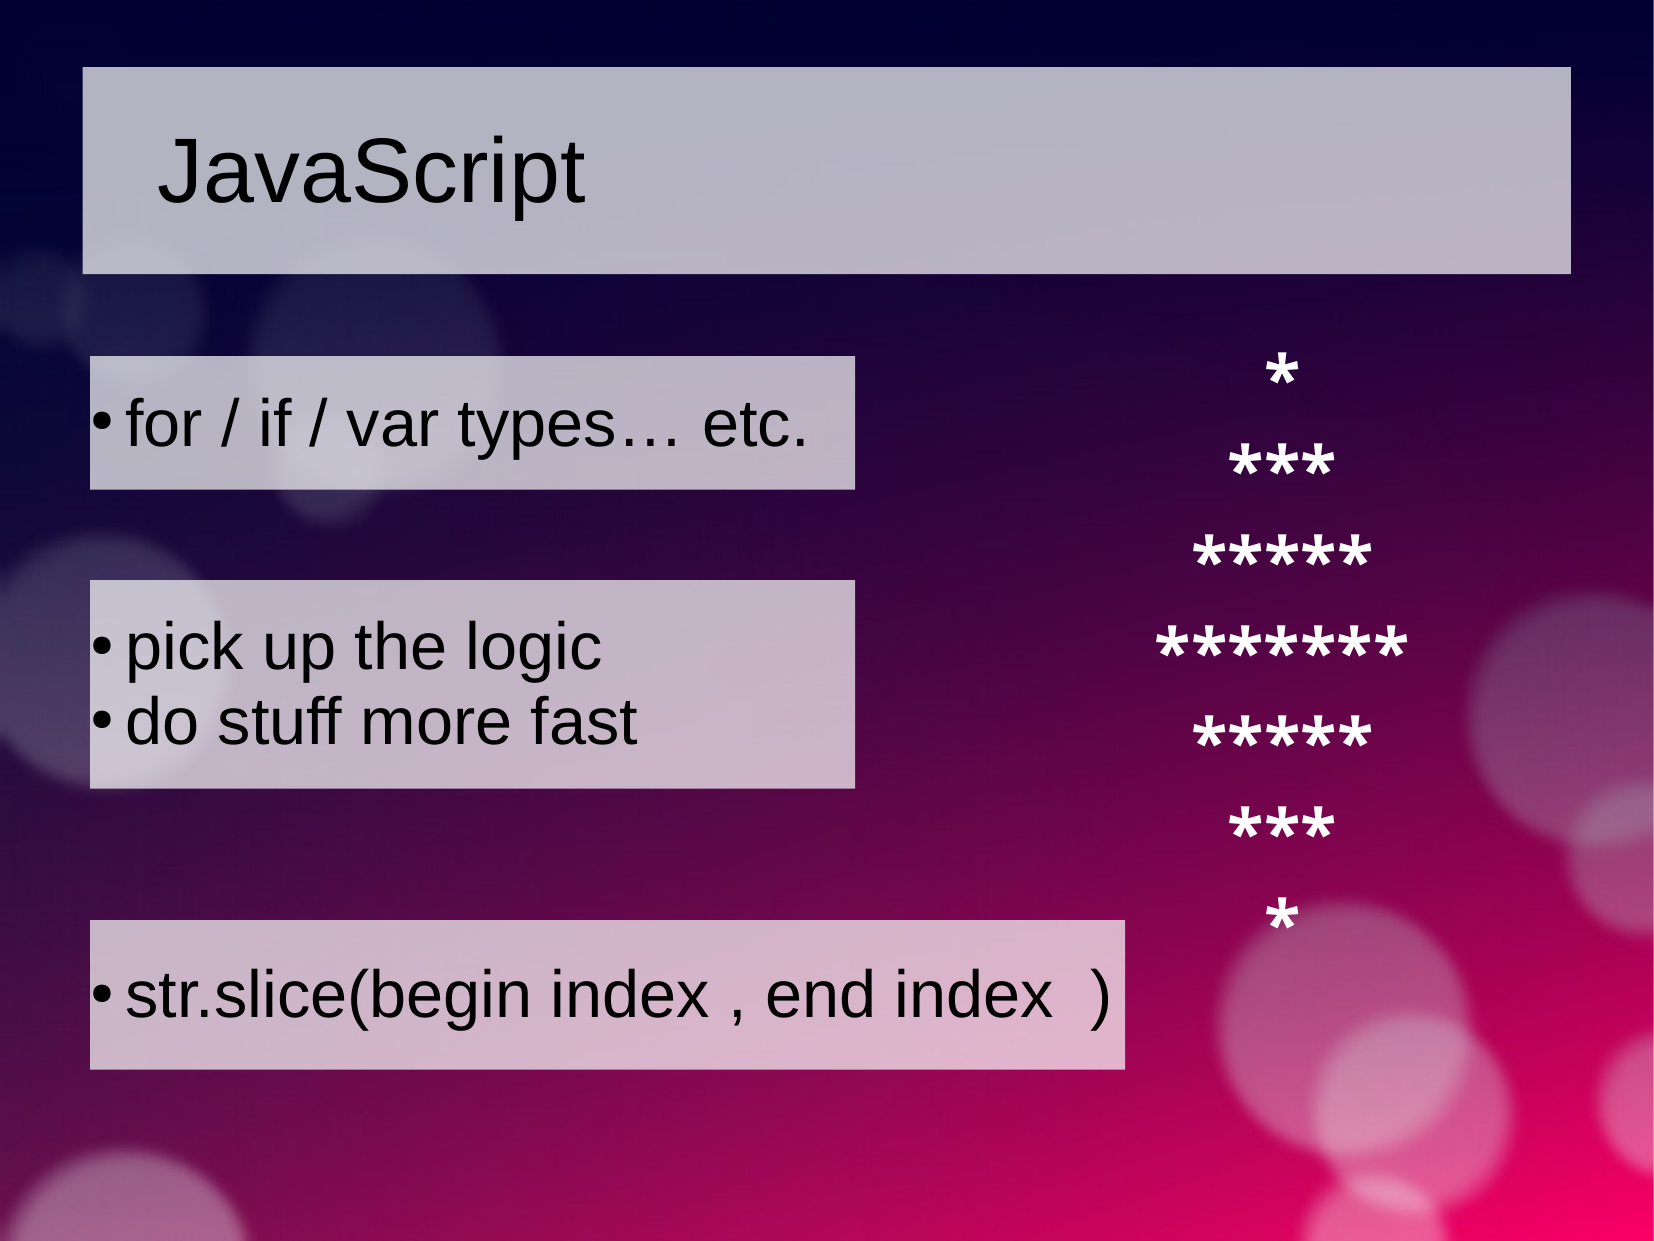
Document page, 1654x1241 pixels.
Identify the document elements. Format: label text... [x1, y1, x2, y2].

text_box * *** ***** ******* ***** *** * [975, 324, 1591, 1000]
picture [0, 0, 1654, 1241]
subtitle pick up the logic do stuff more fast [90, 580, 856, 789]
title JavaScript [82, 67, 1571, 275]
text_box str.slice(begin index , end index ) [90, 920, 1126, 1070]
text_box for / if / var types… etc. [90, 356, 856, 490]
